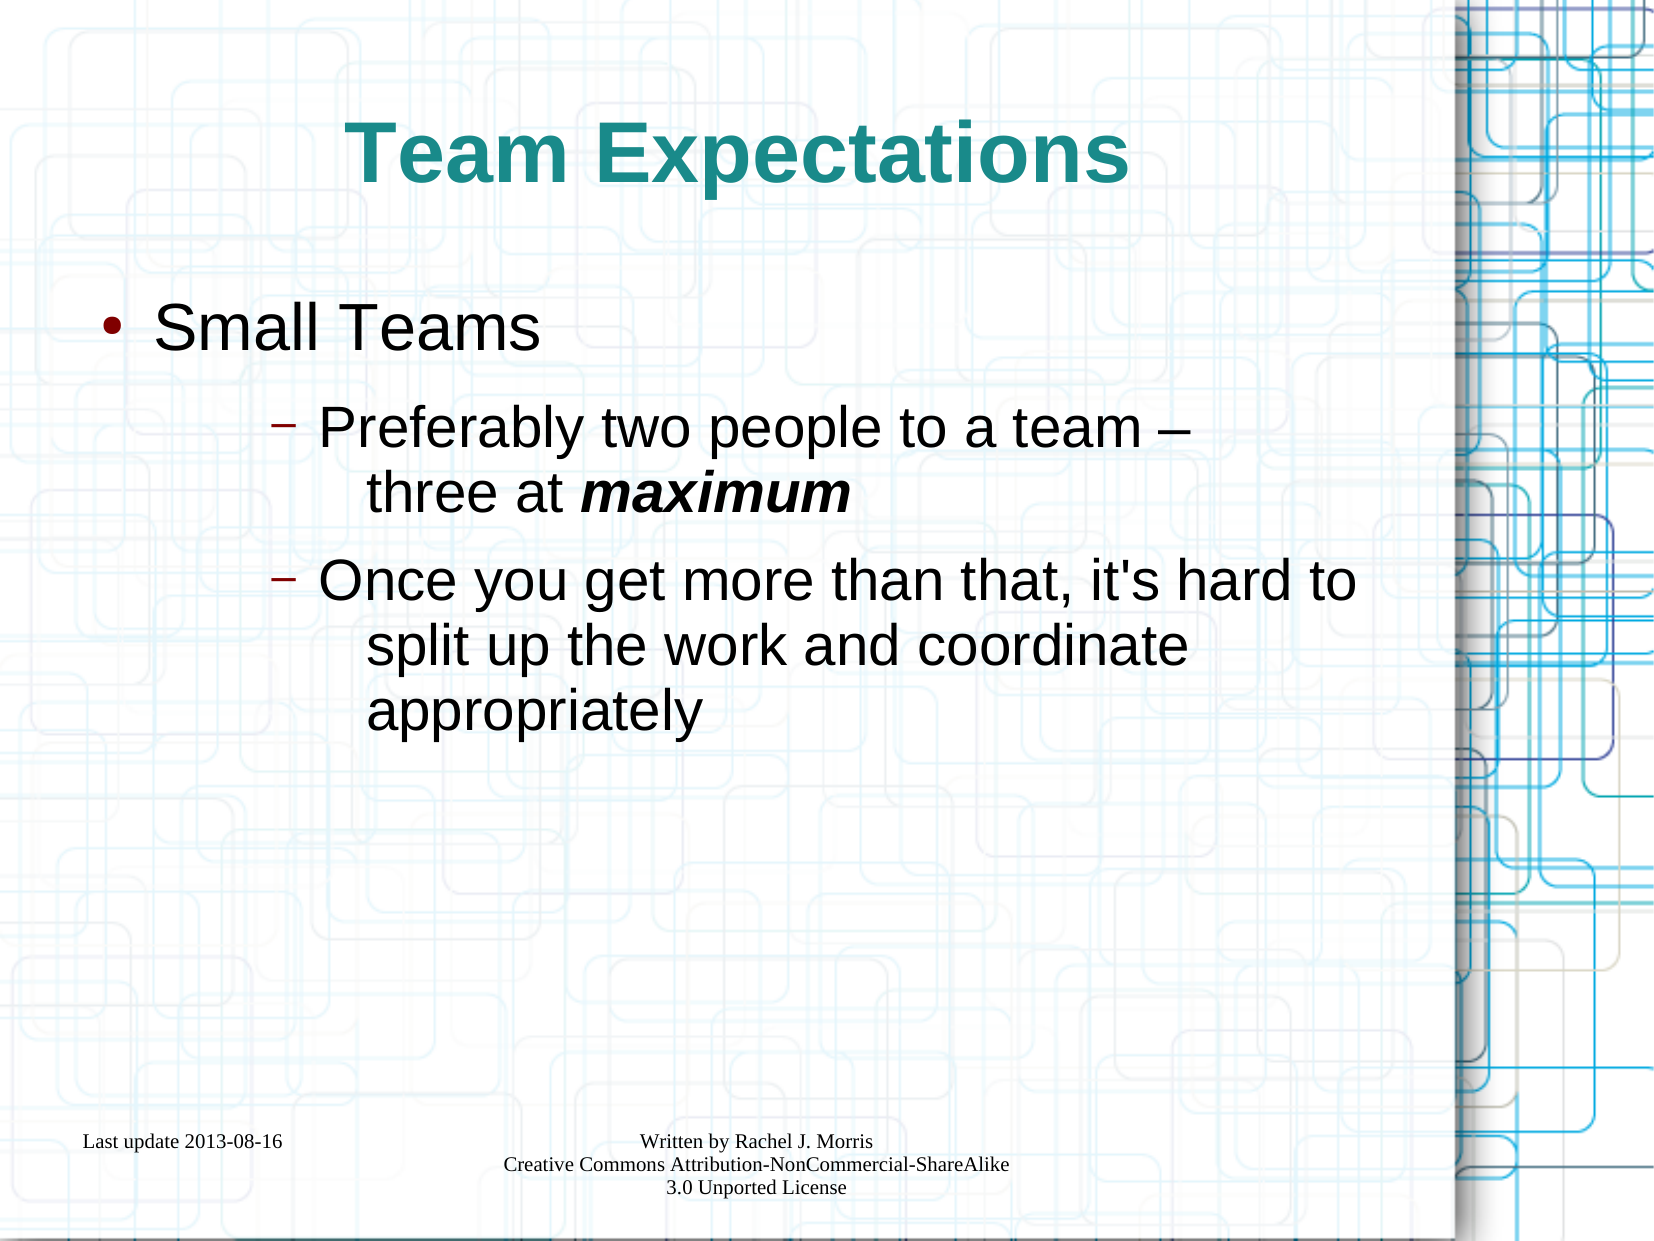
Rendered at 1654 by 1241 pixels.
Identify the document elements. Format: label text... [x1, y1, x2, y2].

picture [0, 0, 1654, 1241]
list Small Teams Preferably two people to a team – three at maximum Once you get more than that, it's hard to split up the work and coordinate appropriately [82, 290, 1418, 1010]
title Team Expectations [59, 49, 1418, 257]
